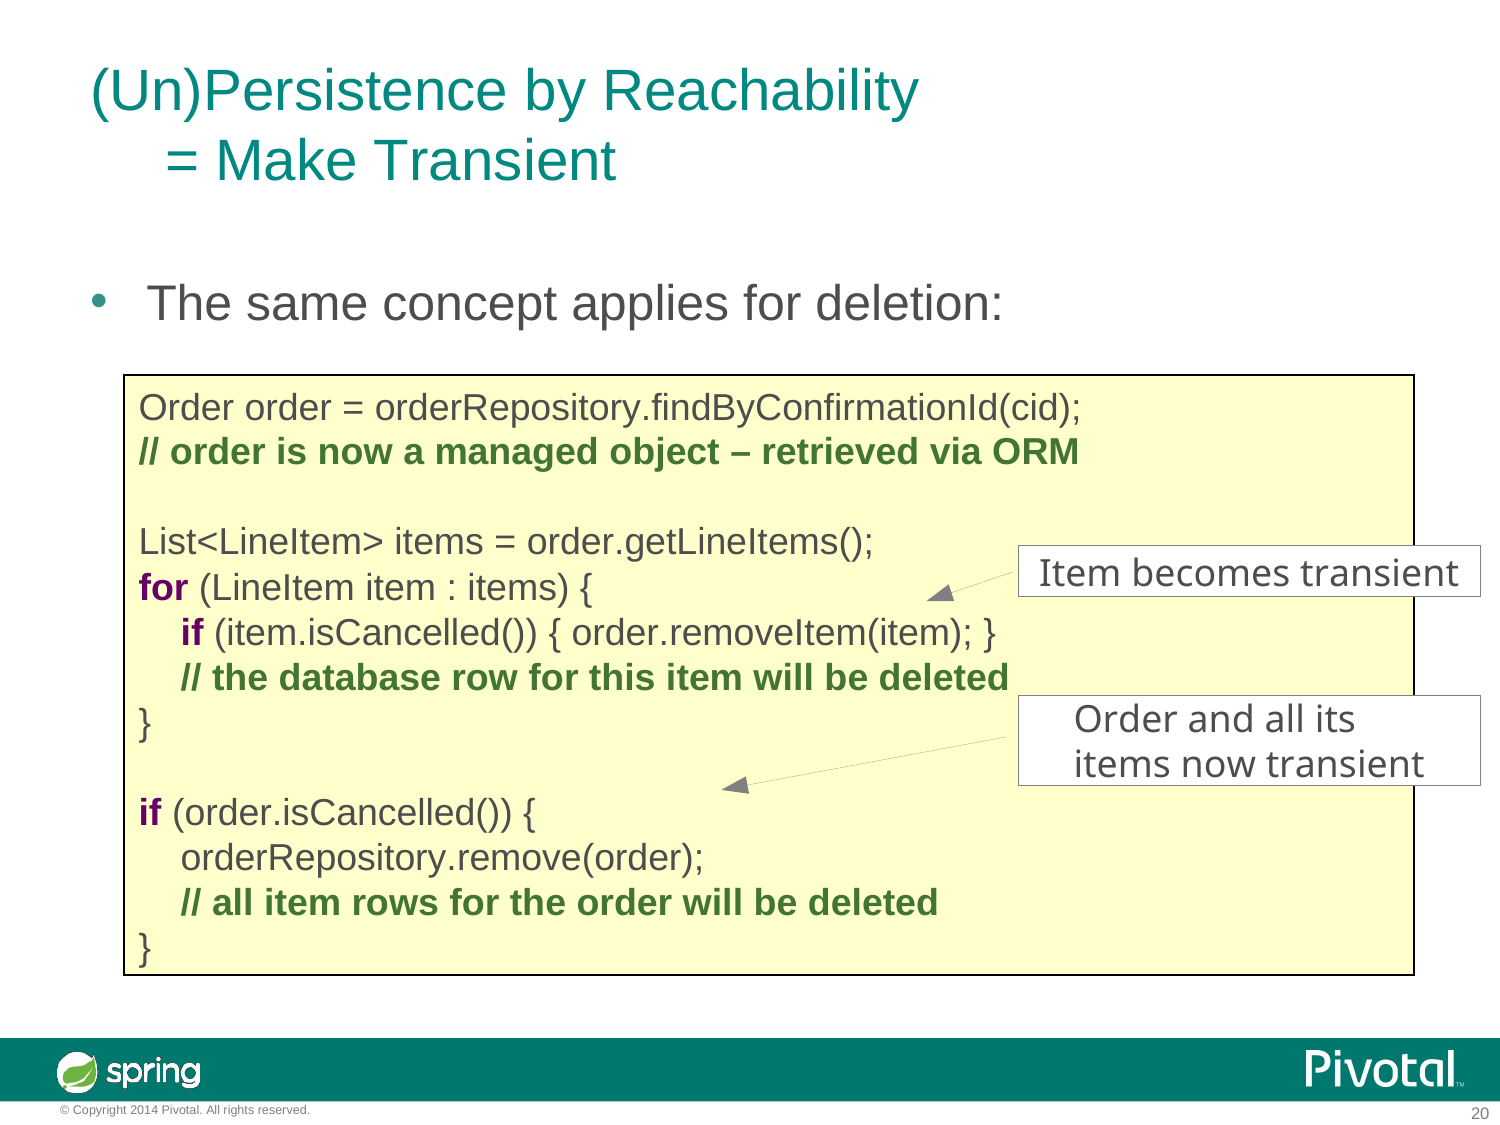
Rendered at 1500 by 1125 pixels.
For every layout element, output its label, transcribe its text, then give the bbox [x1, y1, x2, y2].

text_box Order and all its items now transient [1018, 695, 1481, 786]
picture [32, 1041, 210, 1103]
text_box Order order = orderRepository.findByConfirmationId(cid); // order is now a managed object – retrieved via ORM List<LineItem> items = order.getLineItems(); for (LineItem item : items) { if (item.isCancelled()) { order.removeItem(item); } // the database row for this item will be deleted } if (order.isCancelled()) { orderRepository.remove(order); // all item rows for the order will be deleted } [123, 374, 1414, 976]
picture [1306, 1050, 1464, 1087]
list The same concept applies for deletion: [75, 262, 1426, 1005]
title (Un)Persistence by Reachability = Make Transient [75, 45, 1426, 233]
text_box Item becomes transient [1018, 545, 1481, 597]
list The same concept applies for deletion: [1414, 597, 1426, 695]
